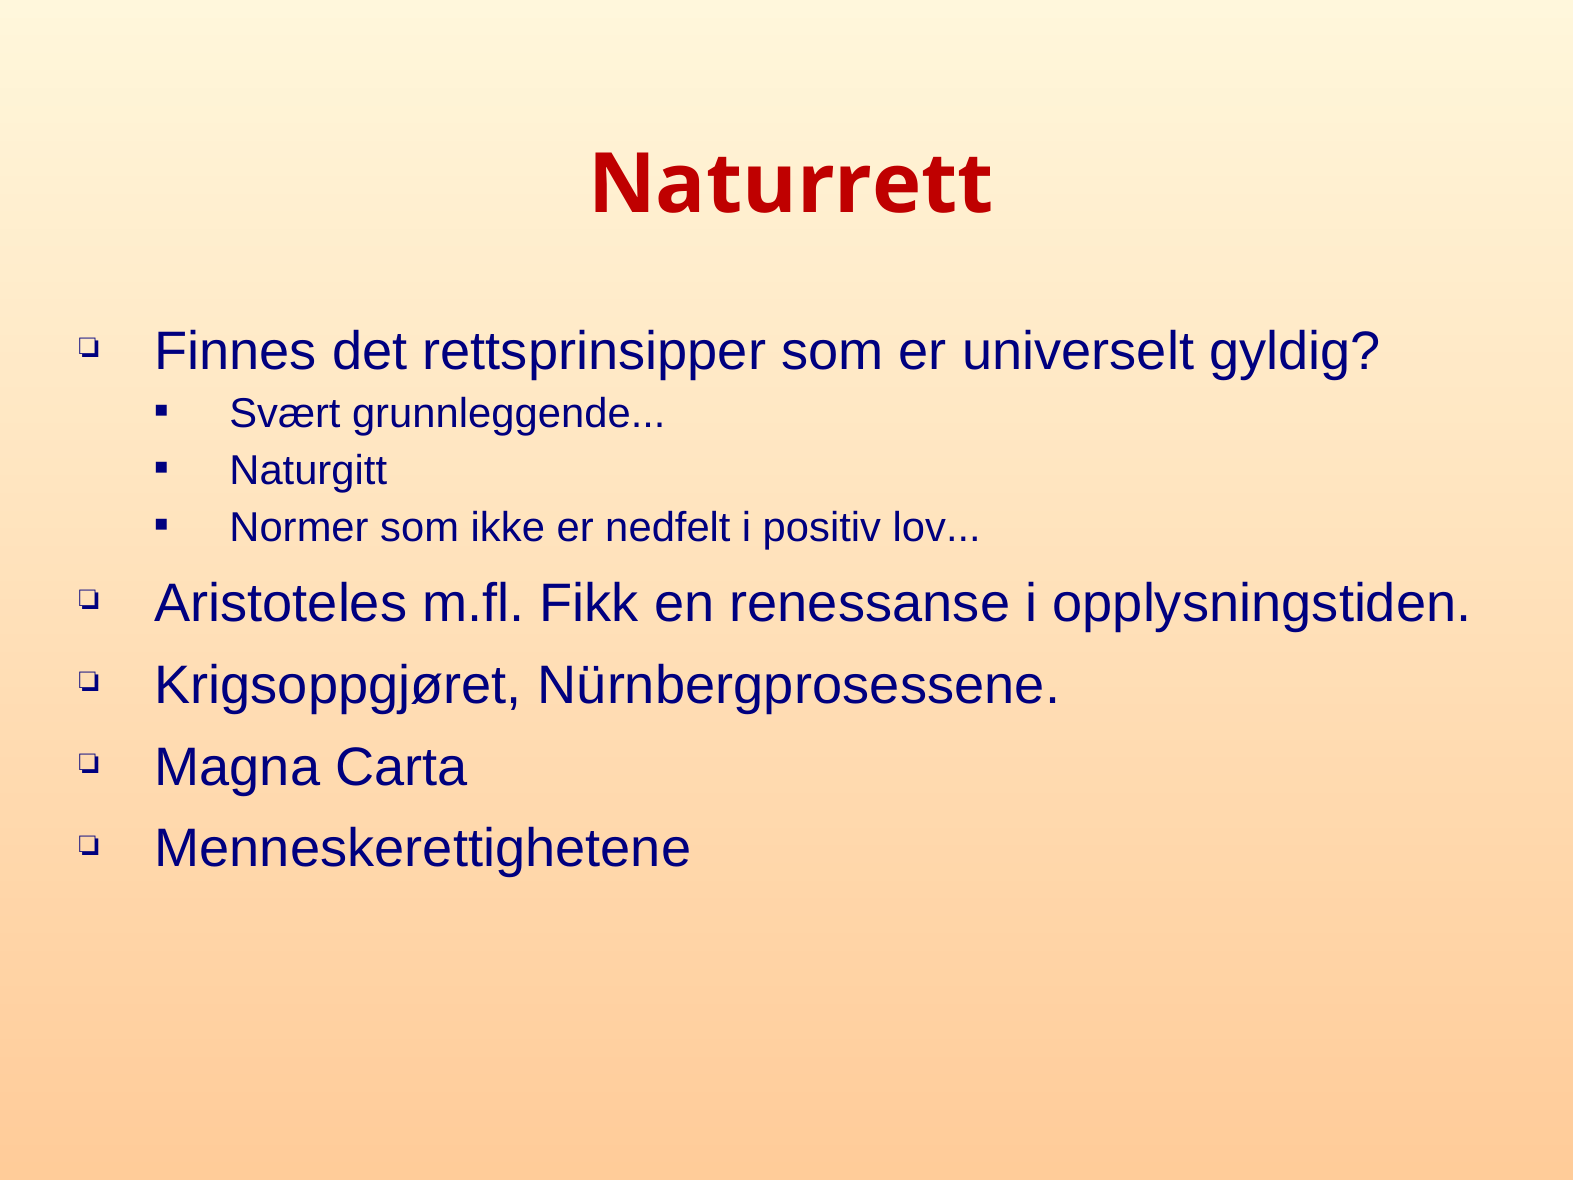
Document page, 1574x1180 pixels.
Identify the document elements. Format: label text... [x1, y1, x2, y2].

list Finnes det rettsprinsipper som er universelt gyldig? Svært grunnleggende... Naturgitt Normer som ikke er nedfelt i positiv lov... Aristoteles m.fl. Fikk en renessanse i opplysningstiden. Krigsoppgjøret, Nürnbergprosessene. Magna Carta Menneskerettighetene [79, 327, 1533, 1161]
title Naturrett [39, 54, 1543, 309]
